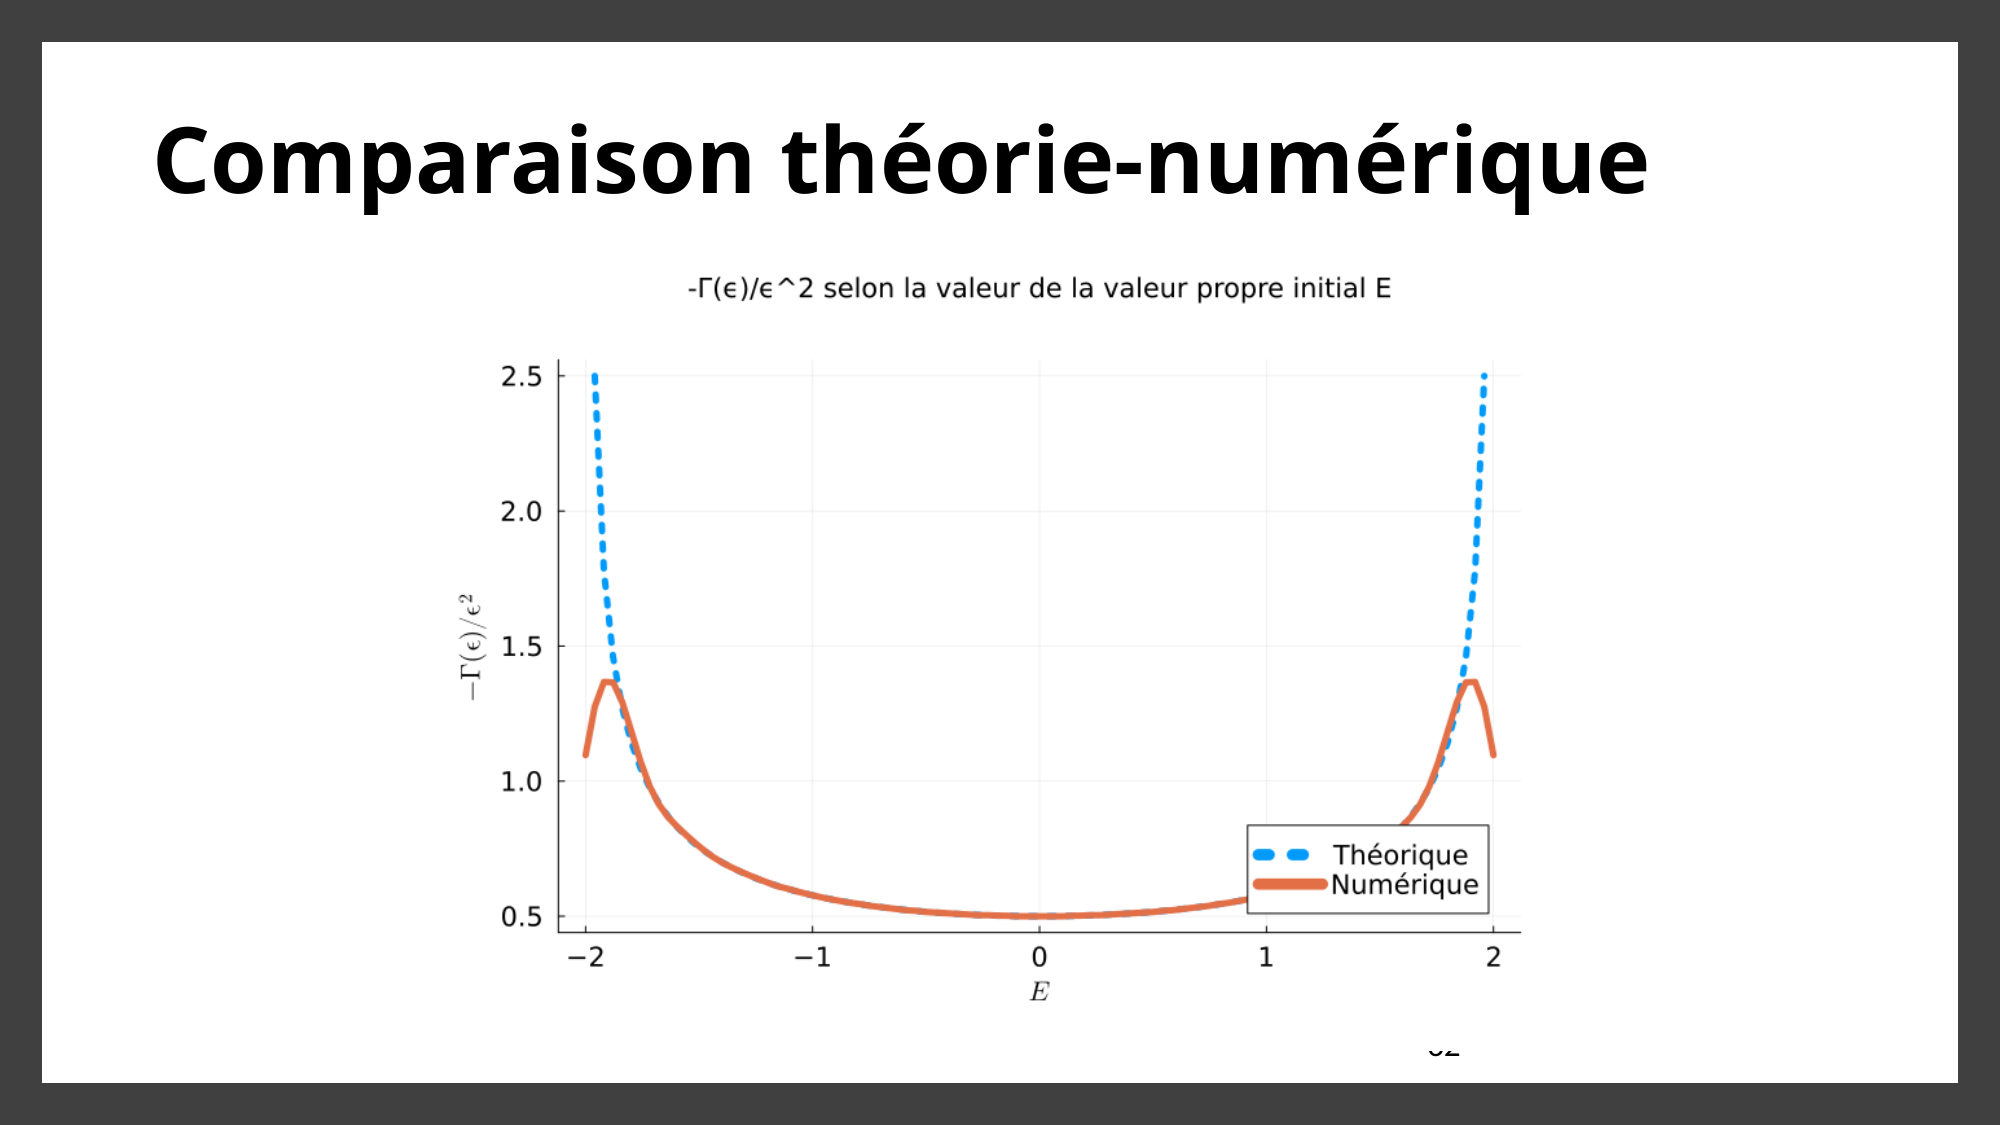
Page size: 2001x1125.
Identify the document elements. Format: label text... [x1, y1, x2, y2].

text_box [0, 0, 2000, 1125]
picture [417, 274, 1582, 1051]
title Comparaison théorie-numérique [137, 54, 1863, 273]
